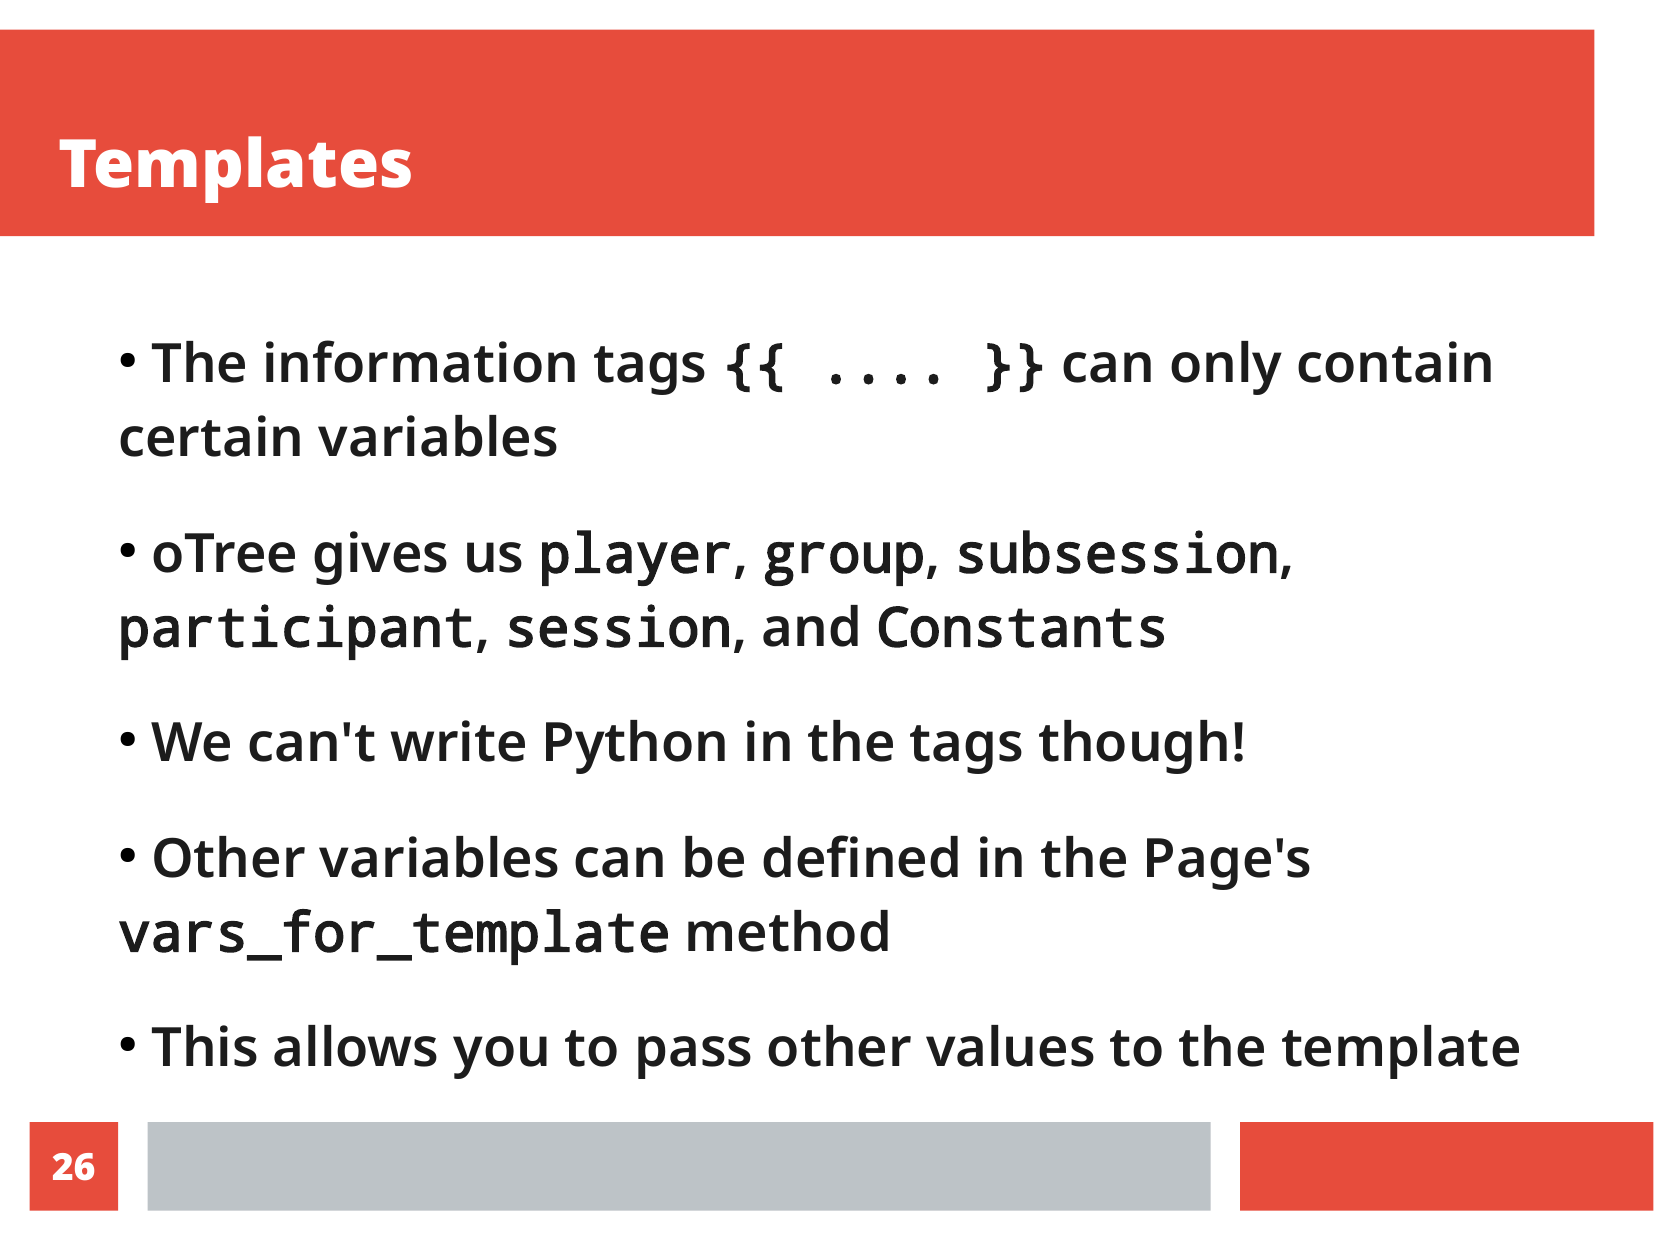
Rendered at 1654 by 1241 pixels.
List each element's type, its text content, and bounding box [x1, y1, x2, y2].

title Templates [59, 59, 1595, 207]
list The information tags {{ .... }} can only contain certain variables oTree gives us player, group, subsession, participant, session, and Constants We can't write Python in the tags though! Other variables can be defined in the Page's vars_for_template method This allows you to pass other values to the template [59, 324, 1565, 1093]
